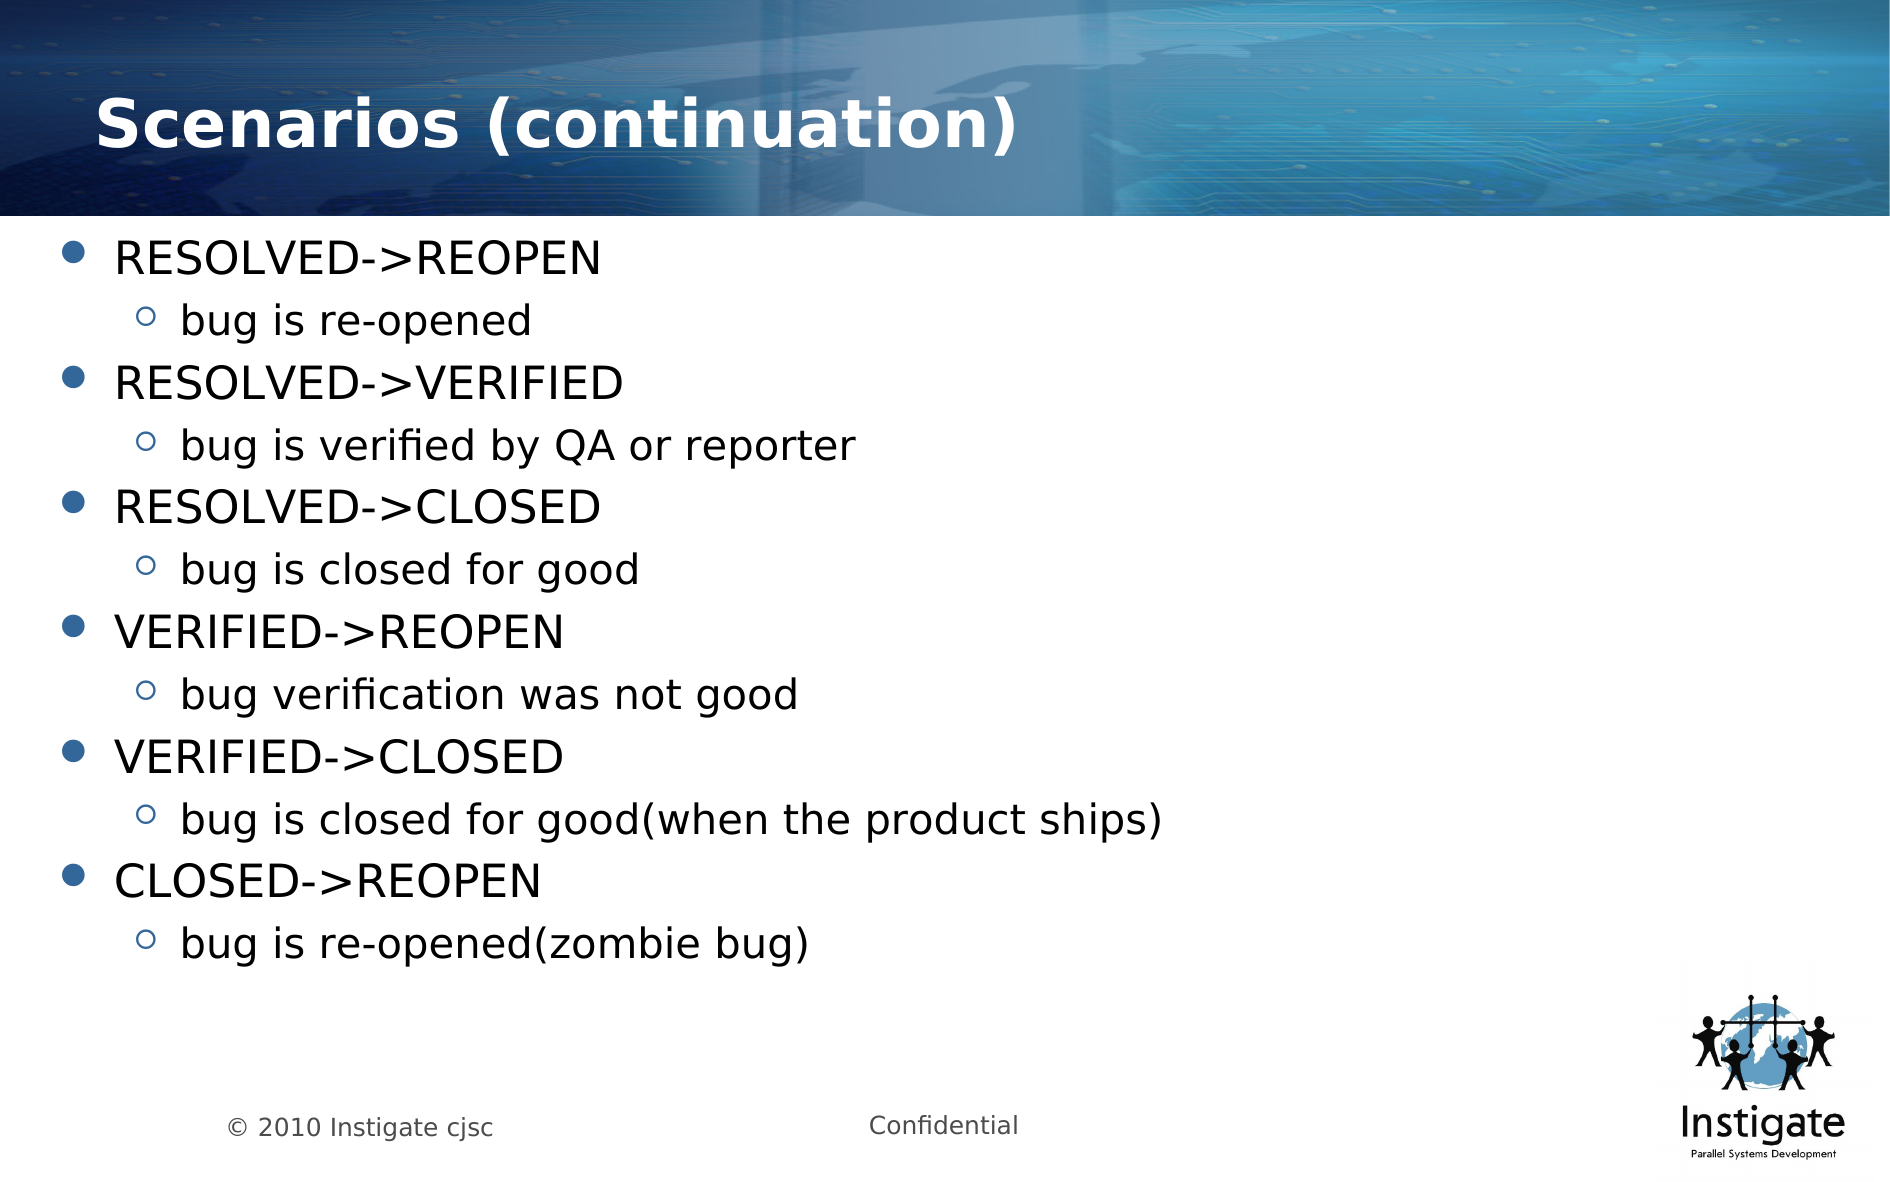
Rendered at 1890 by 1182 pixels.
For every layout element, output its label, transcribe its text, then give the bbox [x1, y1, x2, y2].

picture [1650, 956, 1876, 1182]
title Scenarios (continuation) [94, 54, 1793, 210]
picture [0, 0, 1890, 216]
list RESOLVED->REOPEN bug is re-opened RESOLVED->VERIFIED bug is verified by QA or reporter RESOLVED->CLOSED bug is closed for good VERIFIED->REOPEN bug verification was not good VERIFIED->CLOSED bug is closed for good(when the product ships) CLOSED->REOPEN bug is re-opened(zombie bug) [59, 236, 1831, 1001]
